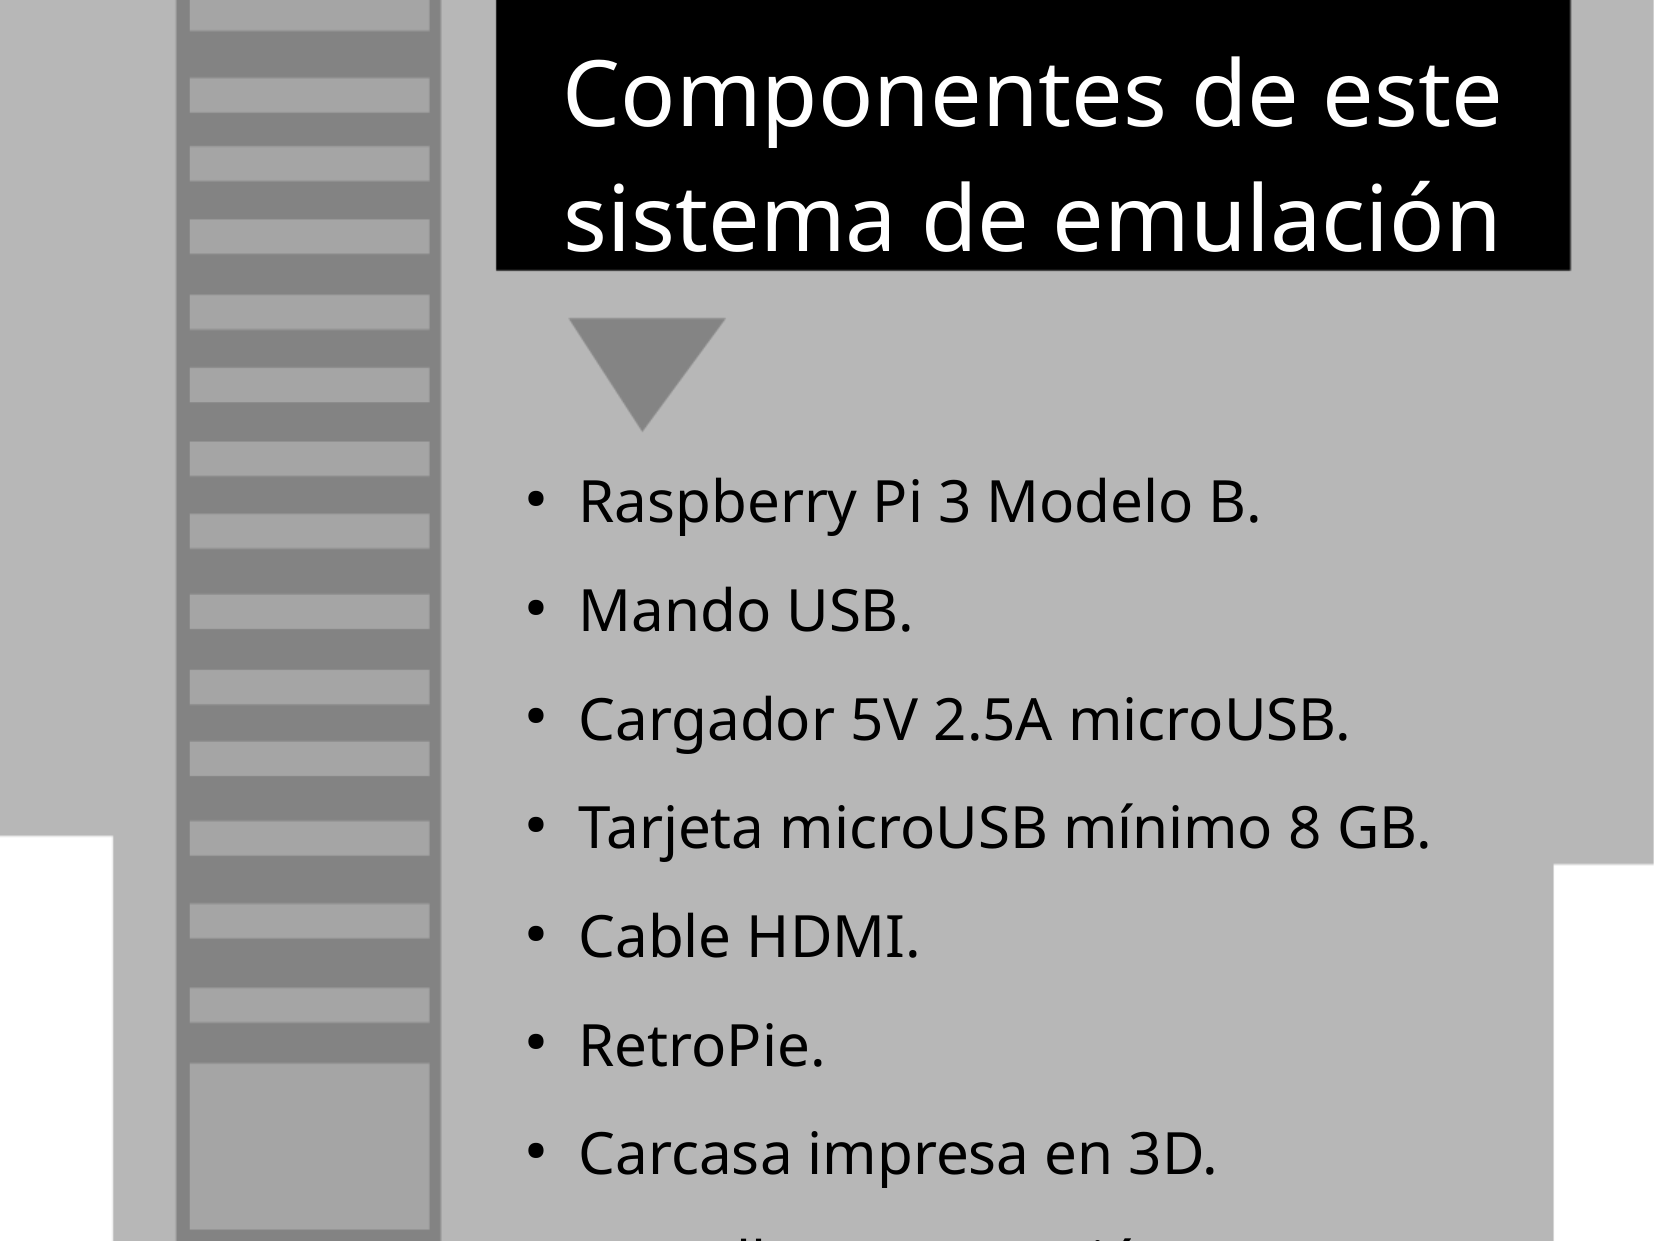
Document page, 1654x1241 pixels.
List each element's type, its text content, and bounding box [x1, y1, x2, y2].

list Raspberry Pi 3 Modelo B. Mando USB. Cargador 5V 2.5A microUSB. Tarjeta microUSB mínimo 8 GB. Cable HDMI. RetroPie. Carcasa impresa en 3D. Pantalla con conexión HDMI. [507, 460, 1571, 1241]
picture [0, 0, 1654, 1241]
title Componentes de este sistema de emulación [507, 42, 1559, 264]
